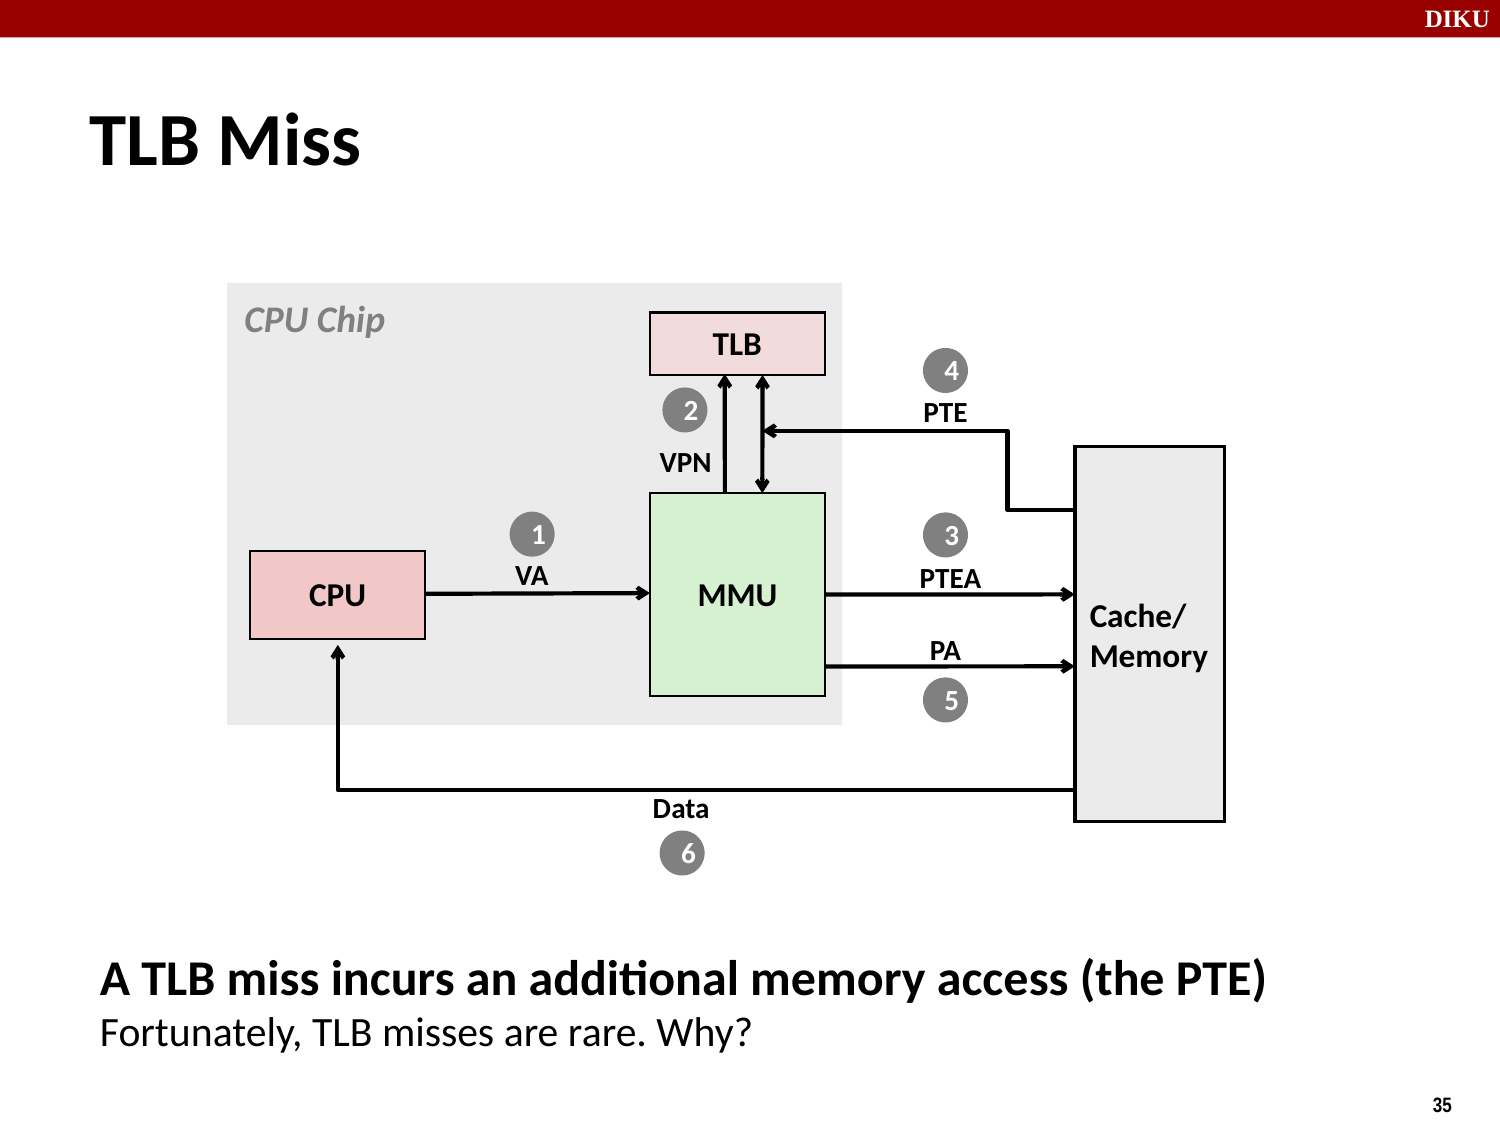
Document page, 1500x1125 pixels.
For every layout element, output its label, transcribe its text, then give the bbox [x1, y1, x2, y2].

text_box 5 [922, 677, 968, 723]
text_box PA [915, 624, 976, 664]
text_box VA [500, 550, 564, 601]
text_box [764, 433, 843, 592]
text_box Data [637, 783, 725, 788]
text_box PA [915, 669, 976, 676]
text_box A TLB miss incurs an additional memory access (the PTE) Fortunately, TLB misses are rare. Why? [85, 937, 1350, 1088]
text_box 2 [662, 387, 708, 433]
text_box Data [637, 792, 725, 834]
text_box 4 [922, 347, 968, 393]
text_box [727, 375, 761, 493]
text_box 1 [509, 511, 555, 557]
text_box Cache/ Memory [1074, 446, 1225, 822]
text_box PTE [908, 387, 983, 429]
text_box TLB Miss [75, 71, 1500, 200]
text_box CPU Chip [229, 287, 400, 348]
text_box PTEA [904, 597, 997, 604]
text_box MMU [650, 493, 826, 697]
text_box VPN [644, 437, 727, 488]
text_box CPU [250, 551, 426, 639]
text_box [826, 597, 843, 664]
text_box TLB [649, 312, 825, 375]
text_box PTEA [904, 552, 997, 592]
text_box [227, 282, 843, 725]
text_box 3 [922, 512, 968, 558]
text_box PTE [908, 433, 983, 438]
text_box 6 [659, 830, 705, 876]
